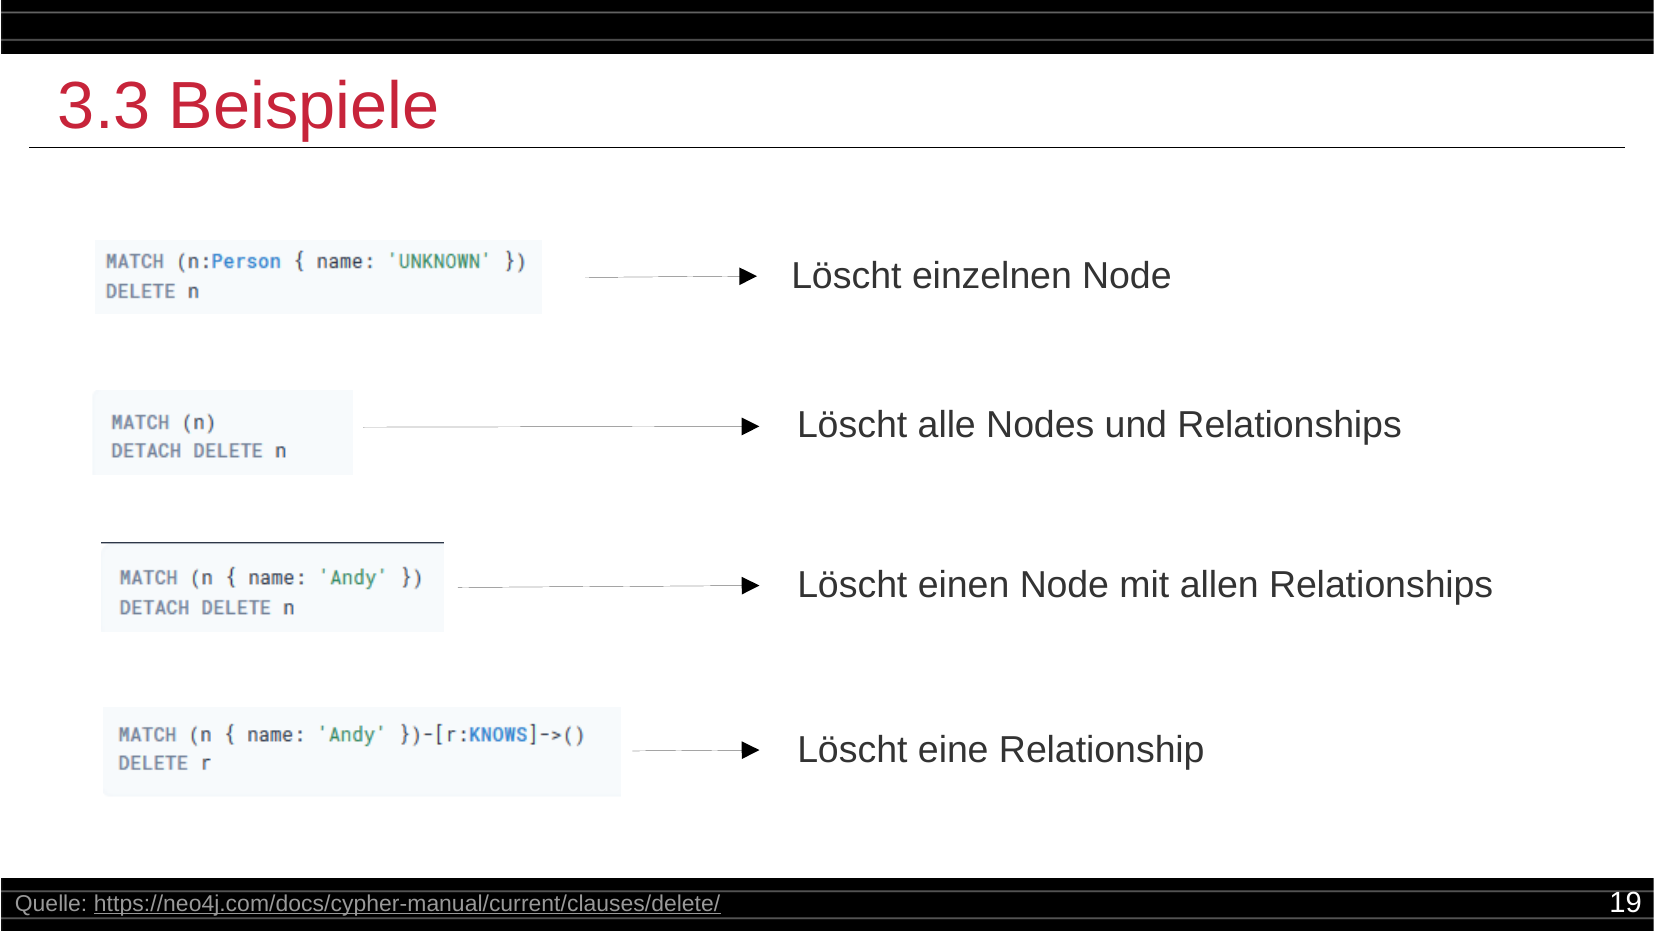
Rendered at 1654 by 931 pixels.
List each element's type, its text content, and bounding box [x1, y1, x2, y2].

text_box Quelle: https://neo4j.com/docs/cypher-manual/current/clauses/delete/ [0, 883, 1329, 931]
picture [101, 542, 444, 632]
picture [1, 878, 1654, 931]
picture [103, 707, 621, 800]
text_box Löscht einen Node mit allen Relationships [782, 555, 1567, 619]
picture [88, 390, 353, 475]
title 3.3 Beispiele [57, 63, 1547, 147]
picture [95, 240, 542, 315]
text_box Löscht eine Relationship [782, 721, 1567, 784]
text_box Löscht alle Nodes und Relationships [782, 396, 1567, 460]
picture [1, 0, 1654, 54]
text_box Löscht einzelnen Node [776, 247, 1246, 305]
